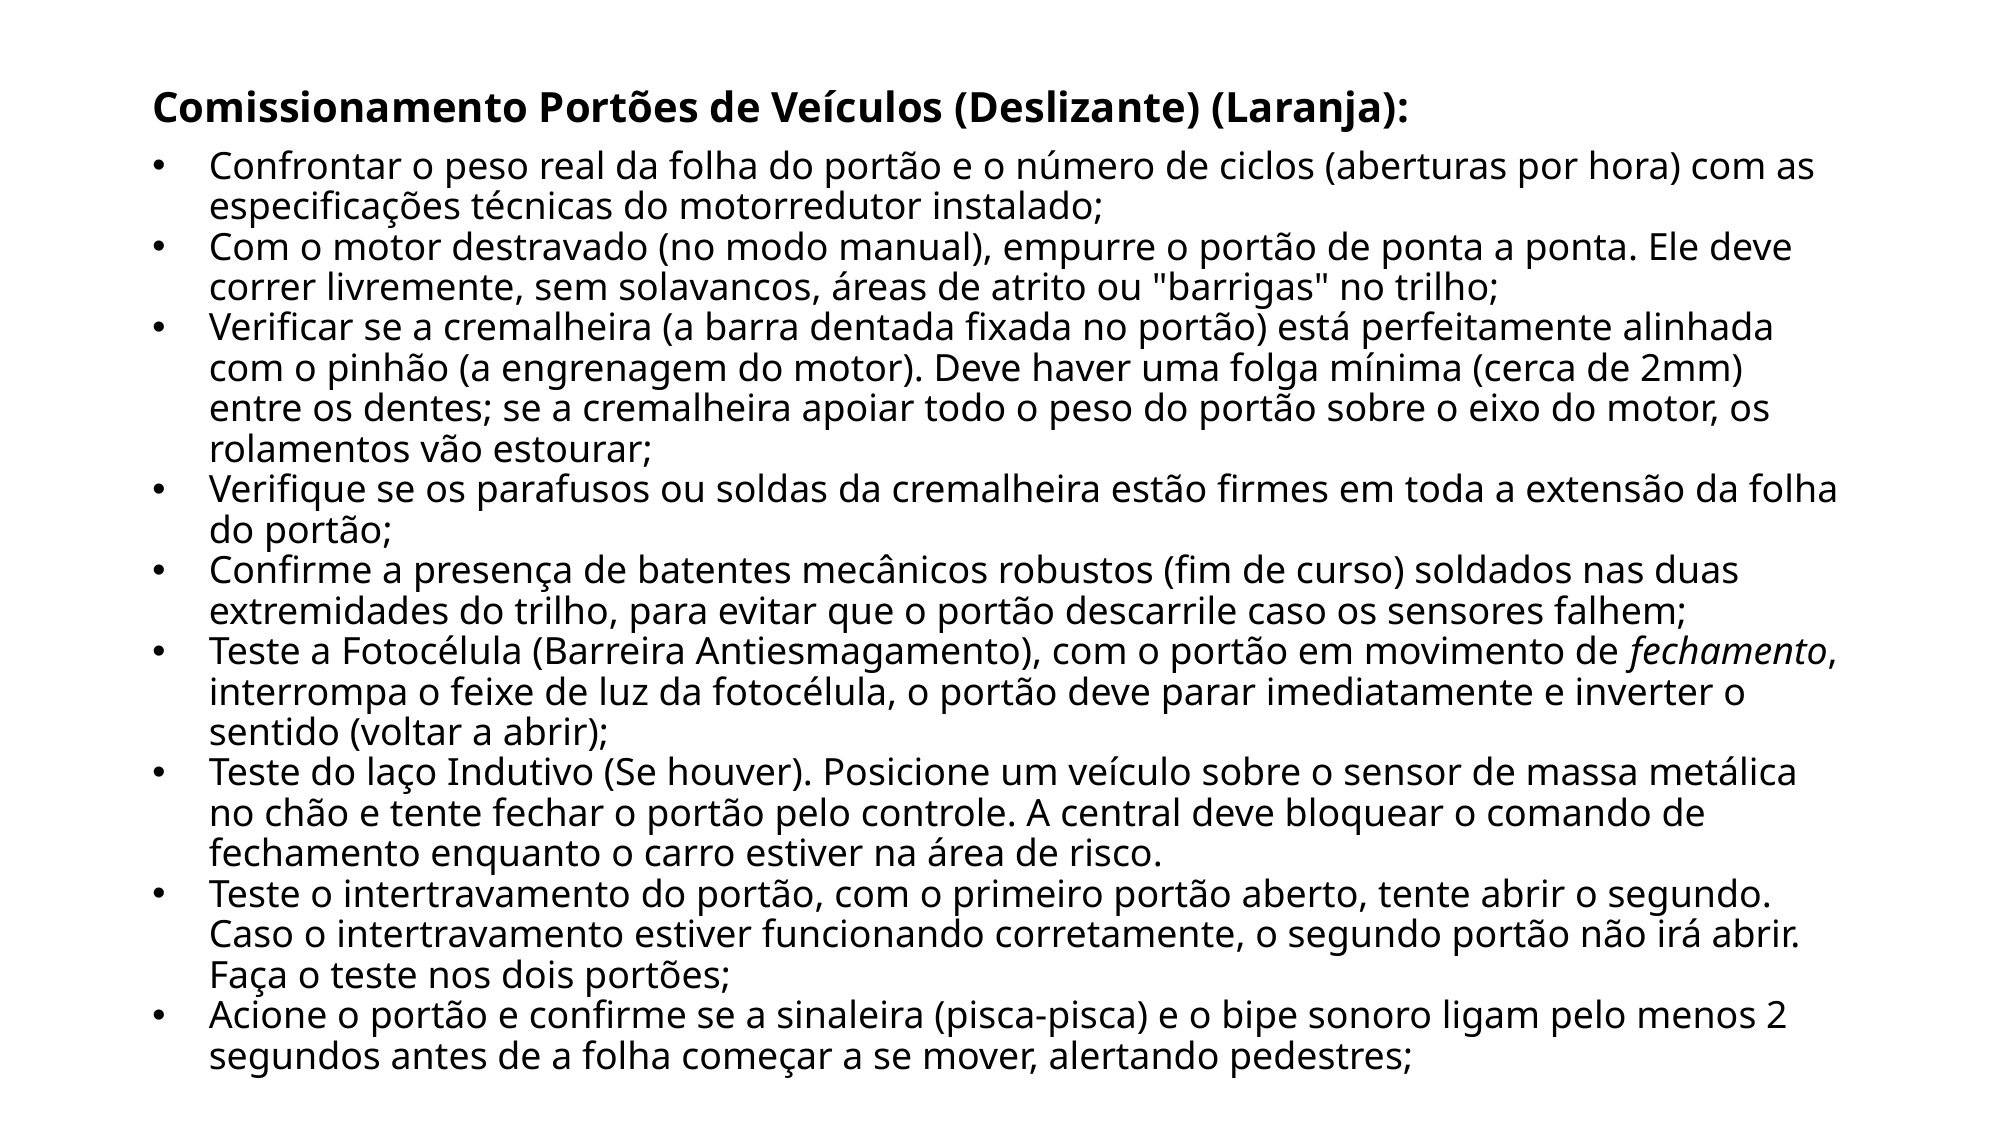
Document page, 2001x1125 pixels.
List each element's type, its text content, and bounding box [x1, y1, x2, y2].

title Comissionamento Portões de Veículos (Deslizante) (Laranja): [137, 60, 1863, 158]
text_box Confrontar o peso real da folha do portão e o número de ciclos (aberturas por hora) com as especificações técnicas do motorredutor instalado; Com o motor destravado (no modo manual), empurre o portão de ponta a ponta. Ele deve correr livremente, sem solavancos, áreas de atrito ou "barrigas" no trilho; Verificar se a cremalheira (a barra dentada fixada no portão) está perfeitamente alinhada com o pinhão (a engrenagem do motor). Deve haver uma folga mínima (cerca de 2mm) entre os dentes; se a cremalheira apoiar todo o peso do portão sobre o eixo do motor, os rolamentos vão estourar; Verifique se os parafusos ou soldas da cremalheira estão firmes em toda a extensão da folha do portão; Confirme a presença de batentes mecânicos robustos (fim de curso) soldados nas duas extremidades do trilho, para evitar que o portão descarrile caso os sensores falhem; Teste a Fotocélula (Barreira Antiesmagamento), com o portão em movimento de fechamento, interrompa o feixe de luz da fotocélula, o portão deve parar imediatamente e inverter o sentido (voltar a abrir); Teste do laço Indutivo (Se houver). Posicione um veículo sobre o sensor de massa metálica no chão e tente fechar o portão pelo controle. A central deve bloquear o comando de fechamento enquanto o carro estiver na área de risco. Teste o intertravamento do portão, com o primeiro portão aberto, tente abrir o segundo. Caso o intertravamento estiver funcionando corretamente, o segundo portão não irá abrir. Faça o teste nos dois portões; Acione o portão e confirme se a sinaleira (pisca-pisca) e o bipe sonoro ligam pelo menos 2 segundos antes de a folha começar a se mover, alertando pedestres; [137, 158, 1863, 1065]
